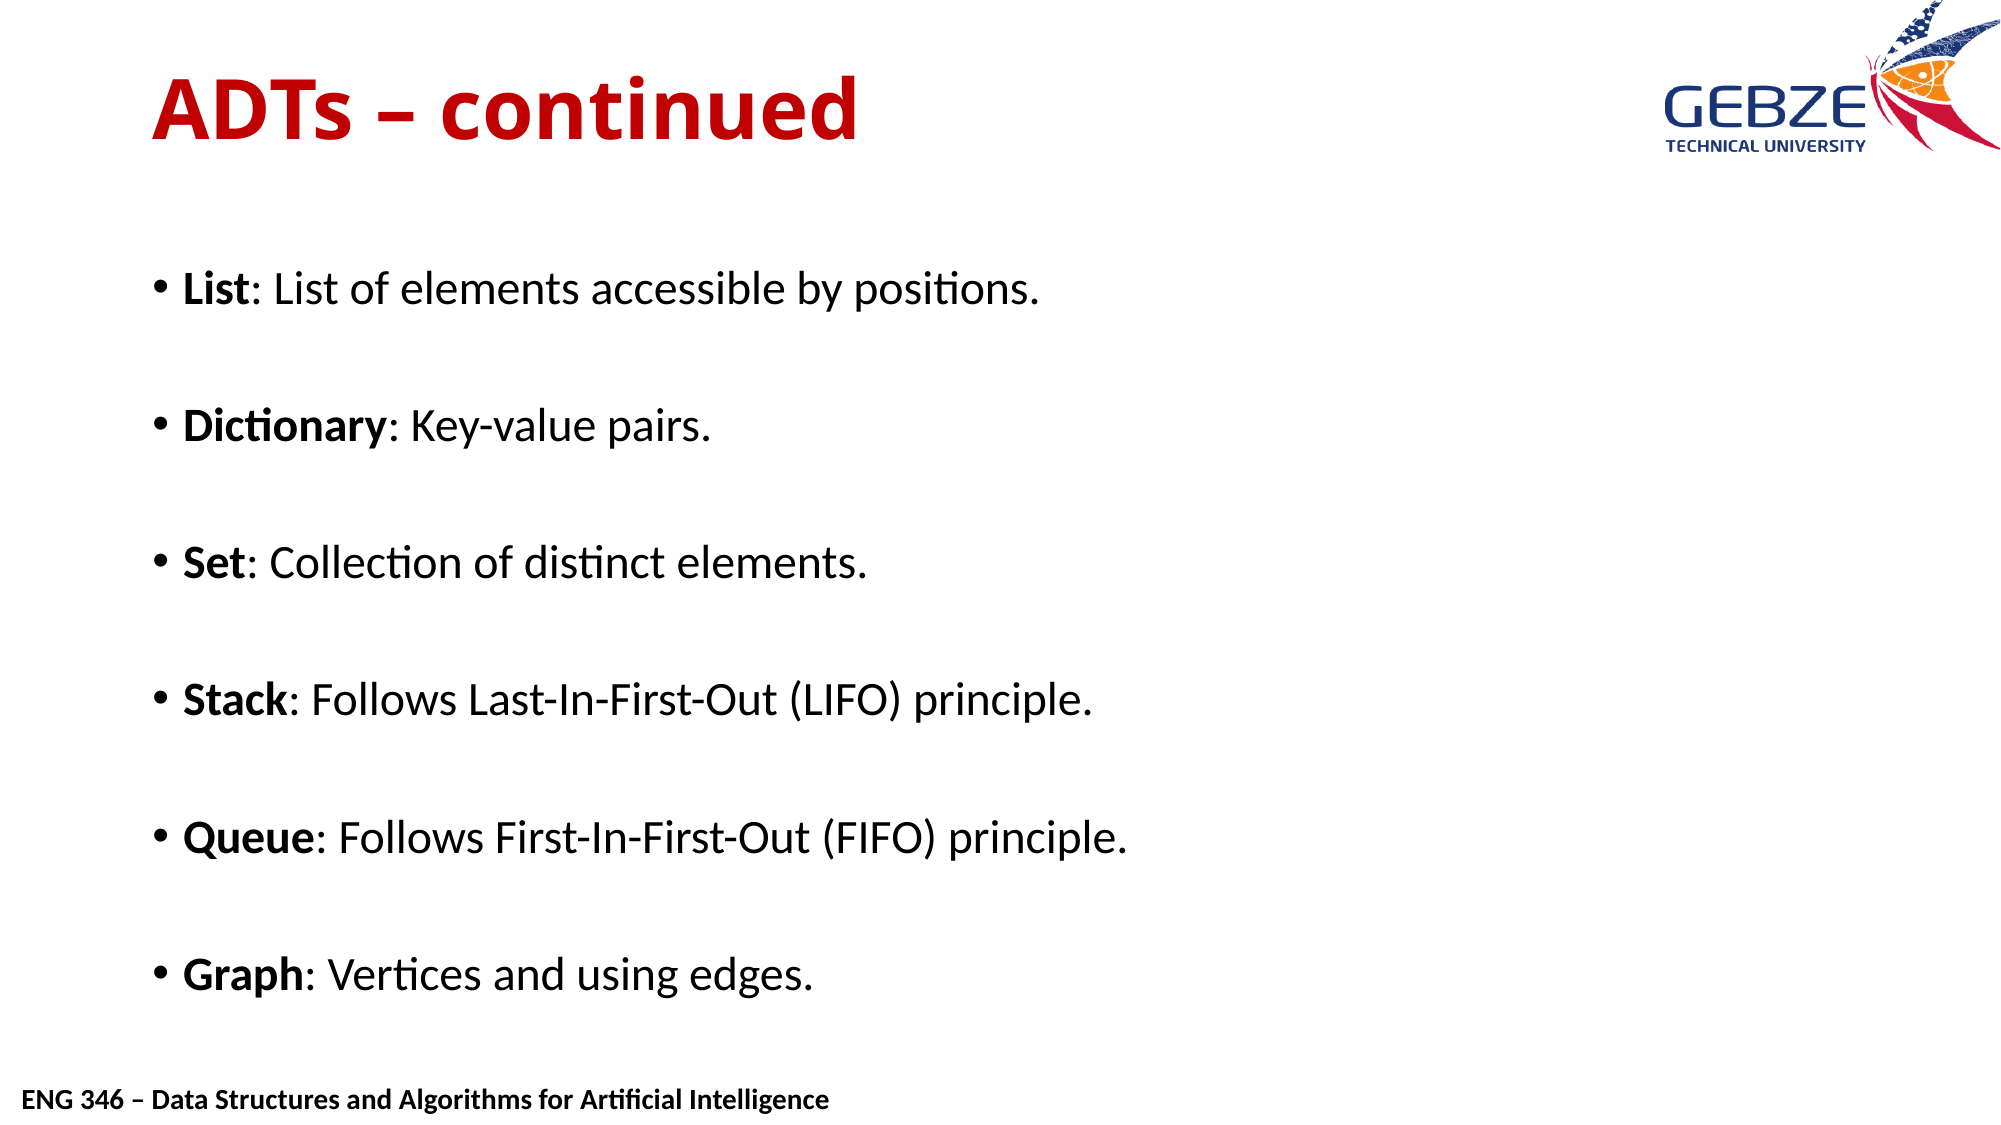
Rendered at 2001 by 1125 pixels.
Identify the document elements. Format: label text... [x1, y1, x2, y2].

list List: List of elements accessible by positions. Dictionary: Key-value pairs. Set: Collection of distinct elements. Stack: Follows Last-In-First-Out (LIFO) principle. Queue: Follows First-In-First-Out (FIFO) principle. Graph: Vertices and using edges. [137, 181, 1863, 1014]
title ADTs – continued [137, 59, 1863, 166]
picture [1665, 0, 2001, 152]
